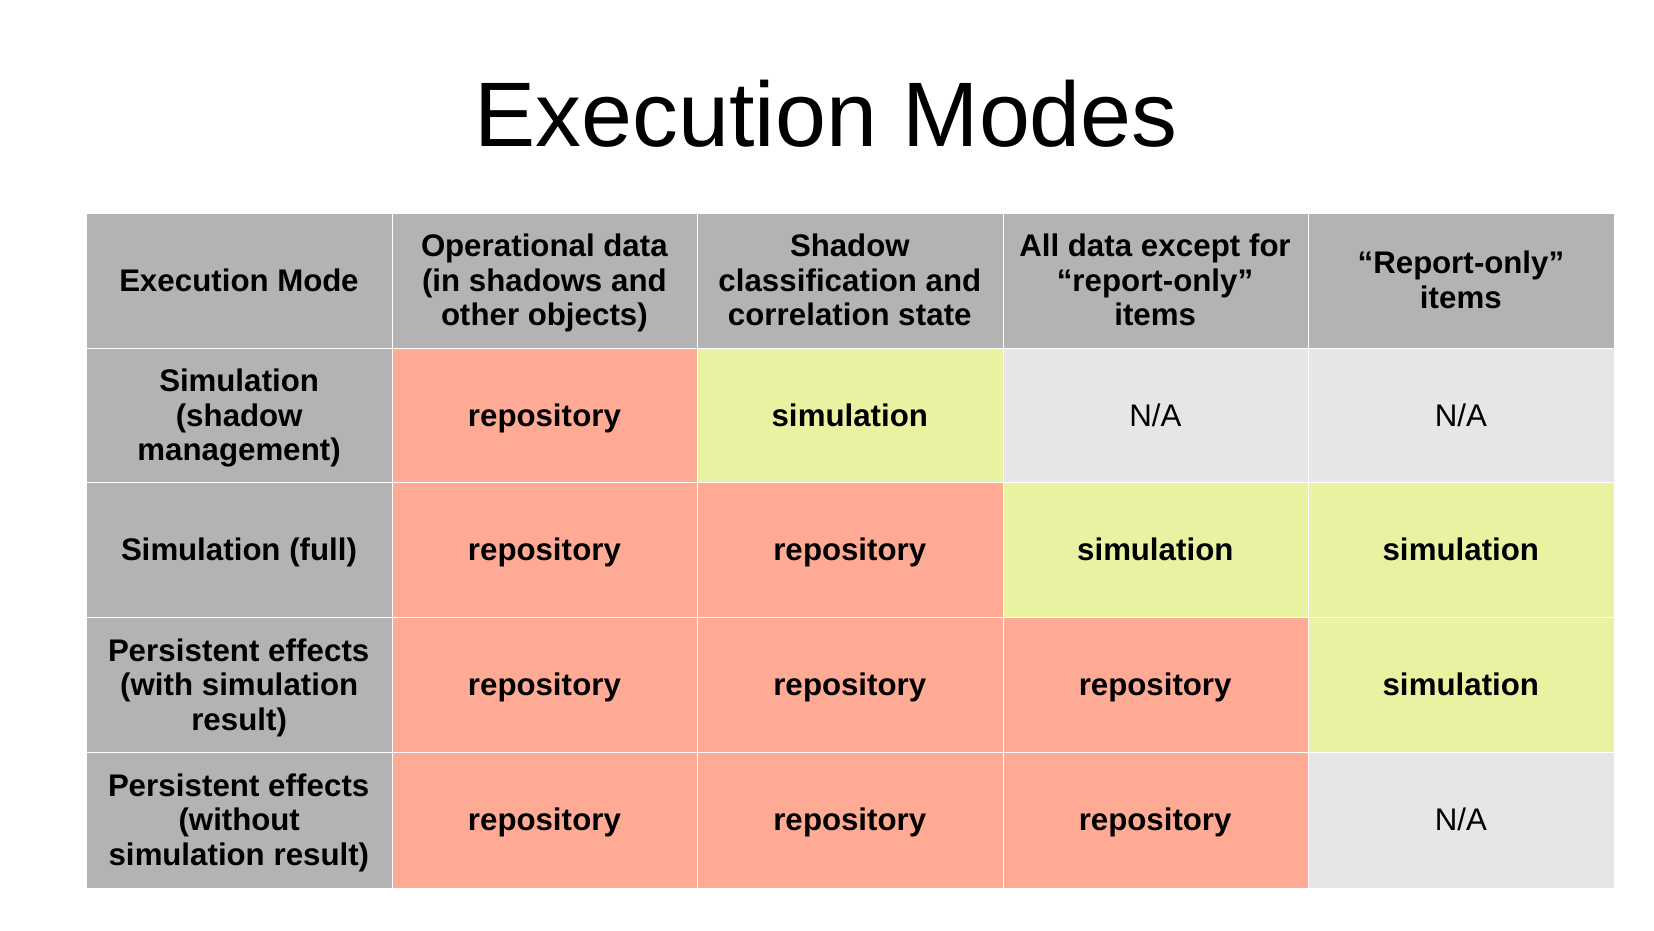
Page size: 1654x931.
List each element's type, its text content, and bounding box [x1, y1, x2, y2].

table_cell Simulation (full) [87, 483, 392, 617]
table_cell repository [1004, 618, 1308, 752]
title Execution Modes [82, 37, 1571, 193]
table_cell repository [393, 349, 697, 482]
table_header Execution Mode [87, 214, 392, 348]
table_cell Persistent effects (without simulation result) [87, 753, 392, 888]
table_cell N/A [1004, 349, 1308, 482]
table_cell N/A [1309, 349, 1614, 482]
table_cell repository [393, 618, 697, 752]
table_cell repository [393, 753, 697, 888]
table_cell repository [393, 483, 697, 617]
table_cell Persistent effects (with simulation result) [87, 618, 392, 752]
table_cell simulation [1309, 483, 1614, 617]
table_cell simulation [1309, 618, 1614, 752]
table_cell Simulation (shadow management) [87, 349, 392, 482]
table_cell simulation [698, 349, 1003, 482]
table_cell repository [698, 753, 1003, 888]
table_header Shadow classification and correlation state [698, 214, 1003, 348]
table_header Operational data (in shadows and other objects) [393, 214, 697, 348]
table_header “Report-only” items [1309, 214, 1614, 348]
table_header All data except for “report-only” items [1004, 214, 1308, 348]
table_cell repository [1004, 753, 1308, 888]
table_cell repository [698, 618, 1003, 752]
table_cell N/A [1309, 753, 1614, 888]
table_cell simulation [1004, 483, 1308, 617]
table_cell repository [698, 483, 1003, 617]
